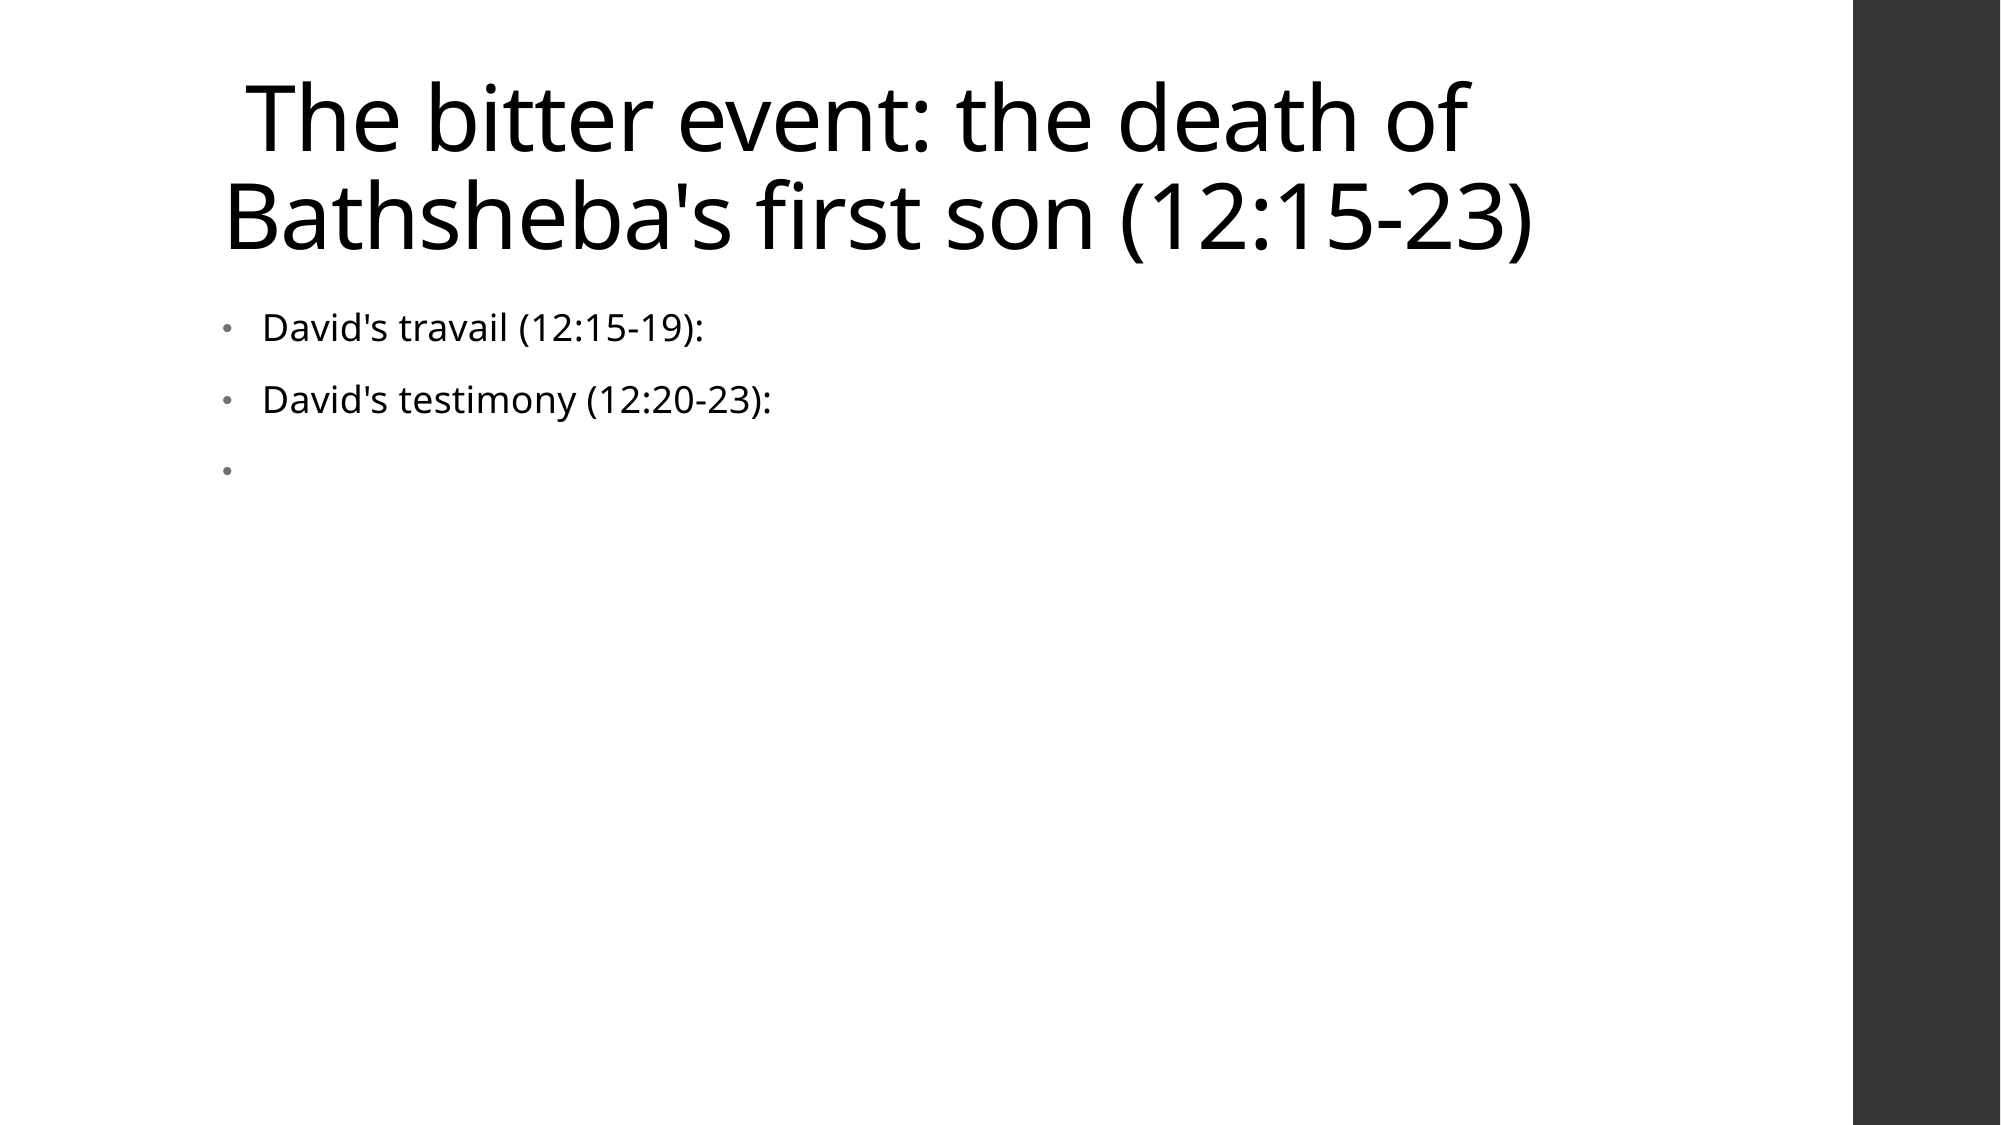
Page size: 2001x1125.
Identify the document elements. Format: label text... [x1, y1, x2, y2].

list David's travail (12:15-19): David's testimony (12:20-23): [206, 299, 1617, 1014]
title The bitter event: the death of Bathsheba's first son (12:15-23) [206, 60, 1797, 278]
